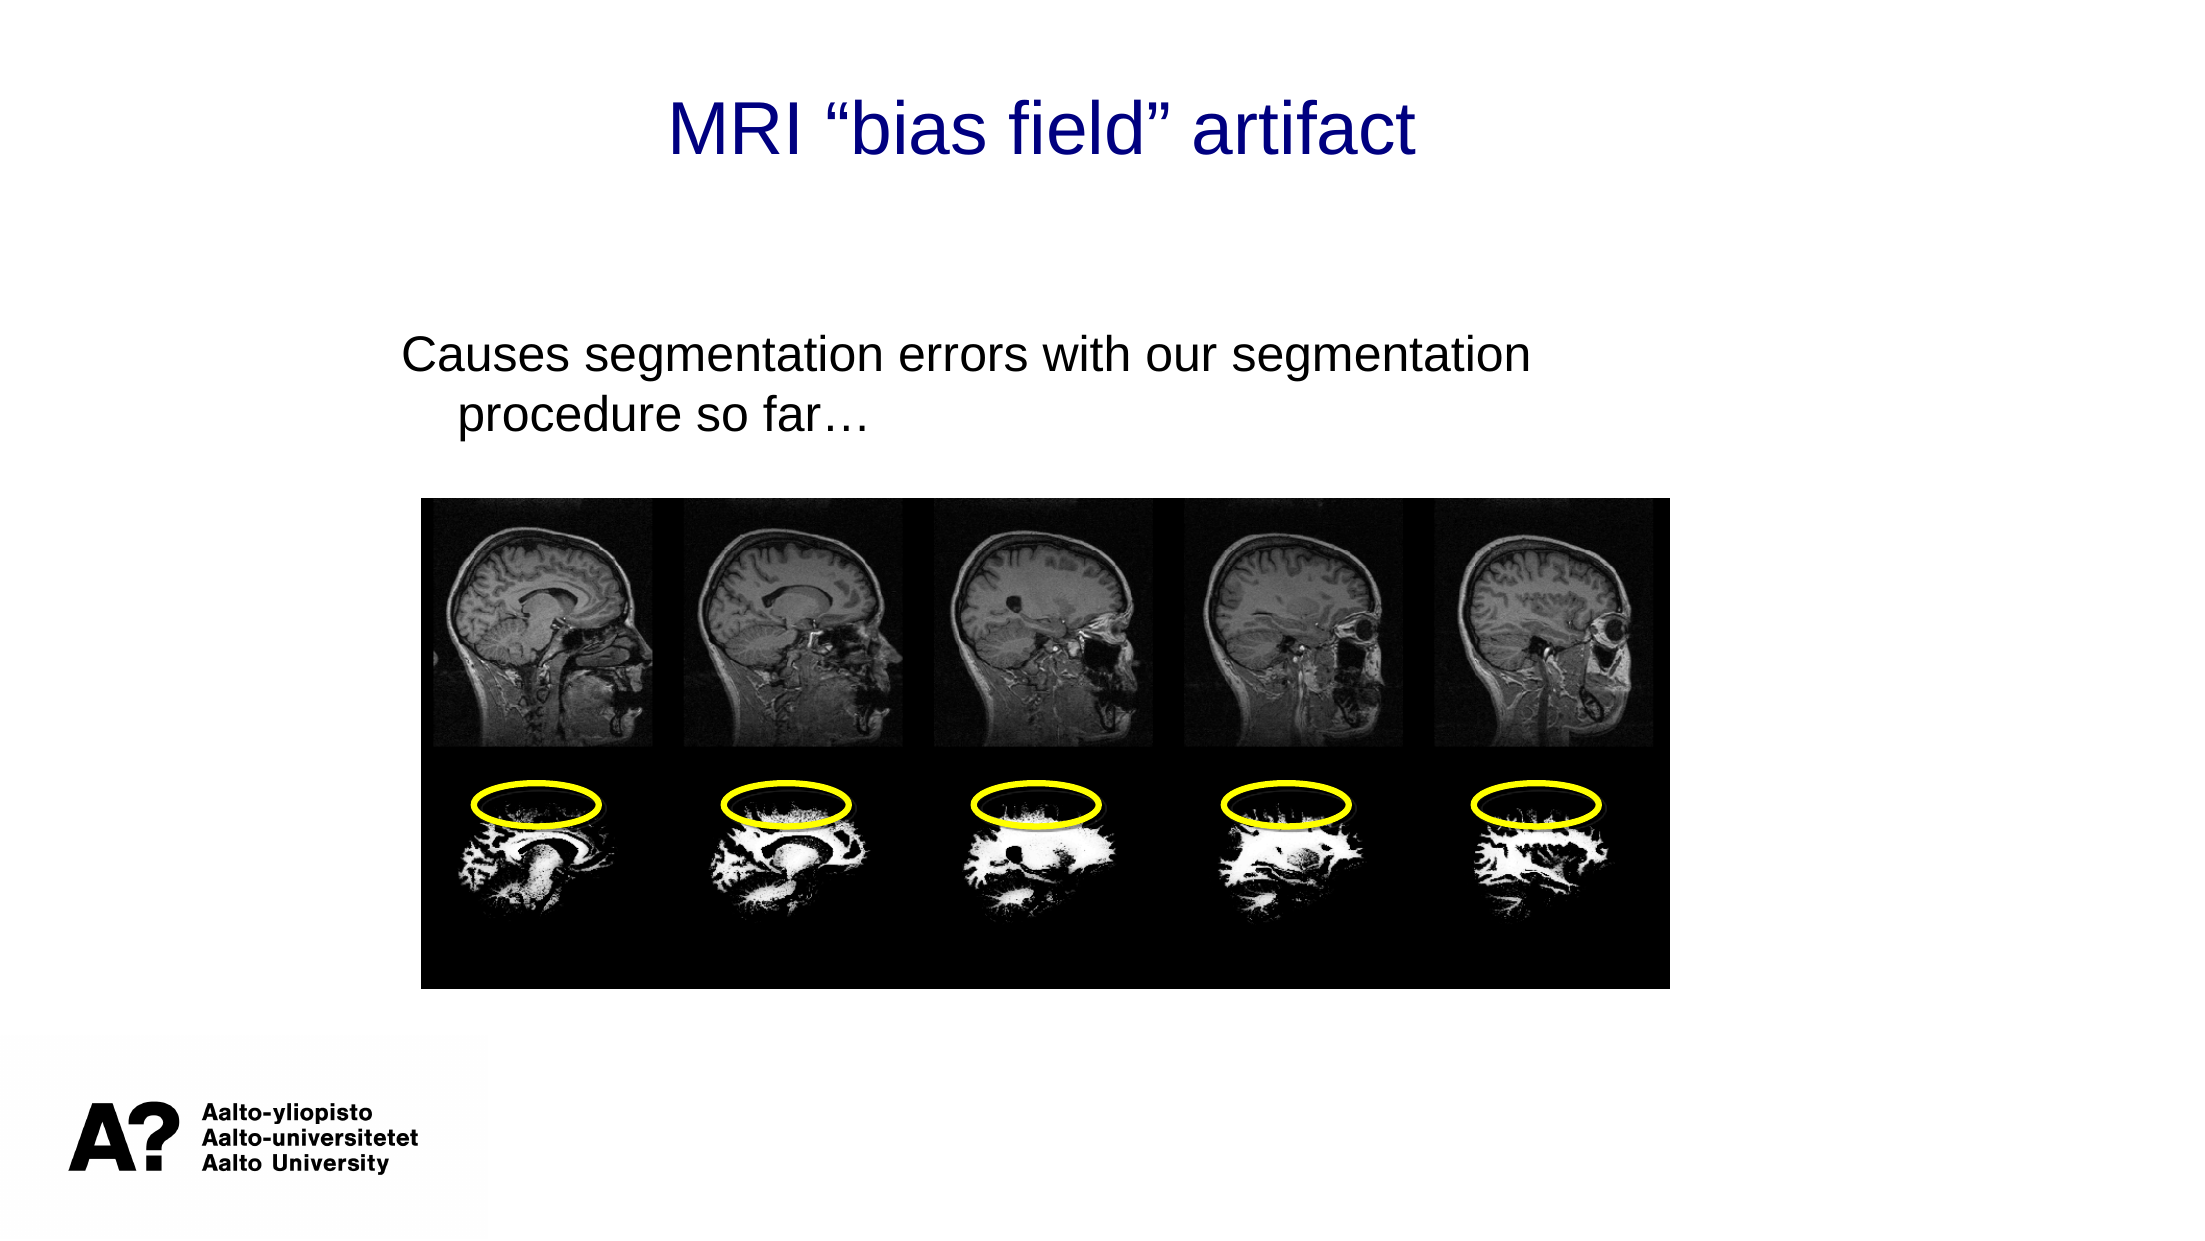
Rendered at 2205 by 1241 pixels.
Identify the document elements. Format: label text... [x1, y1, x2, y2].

text_box Causes segmentation errors with our segmentation procedure so far… [386, 313, 1699, 1002]
title MRI “bias field” artifact [386, 65, 1699, 179]
picture [0, 1035, 488, 1239]
